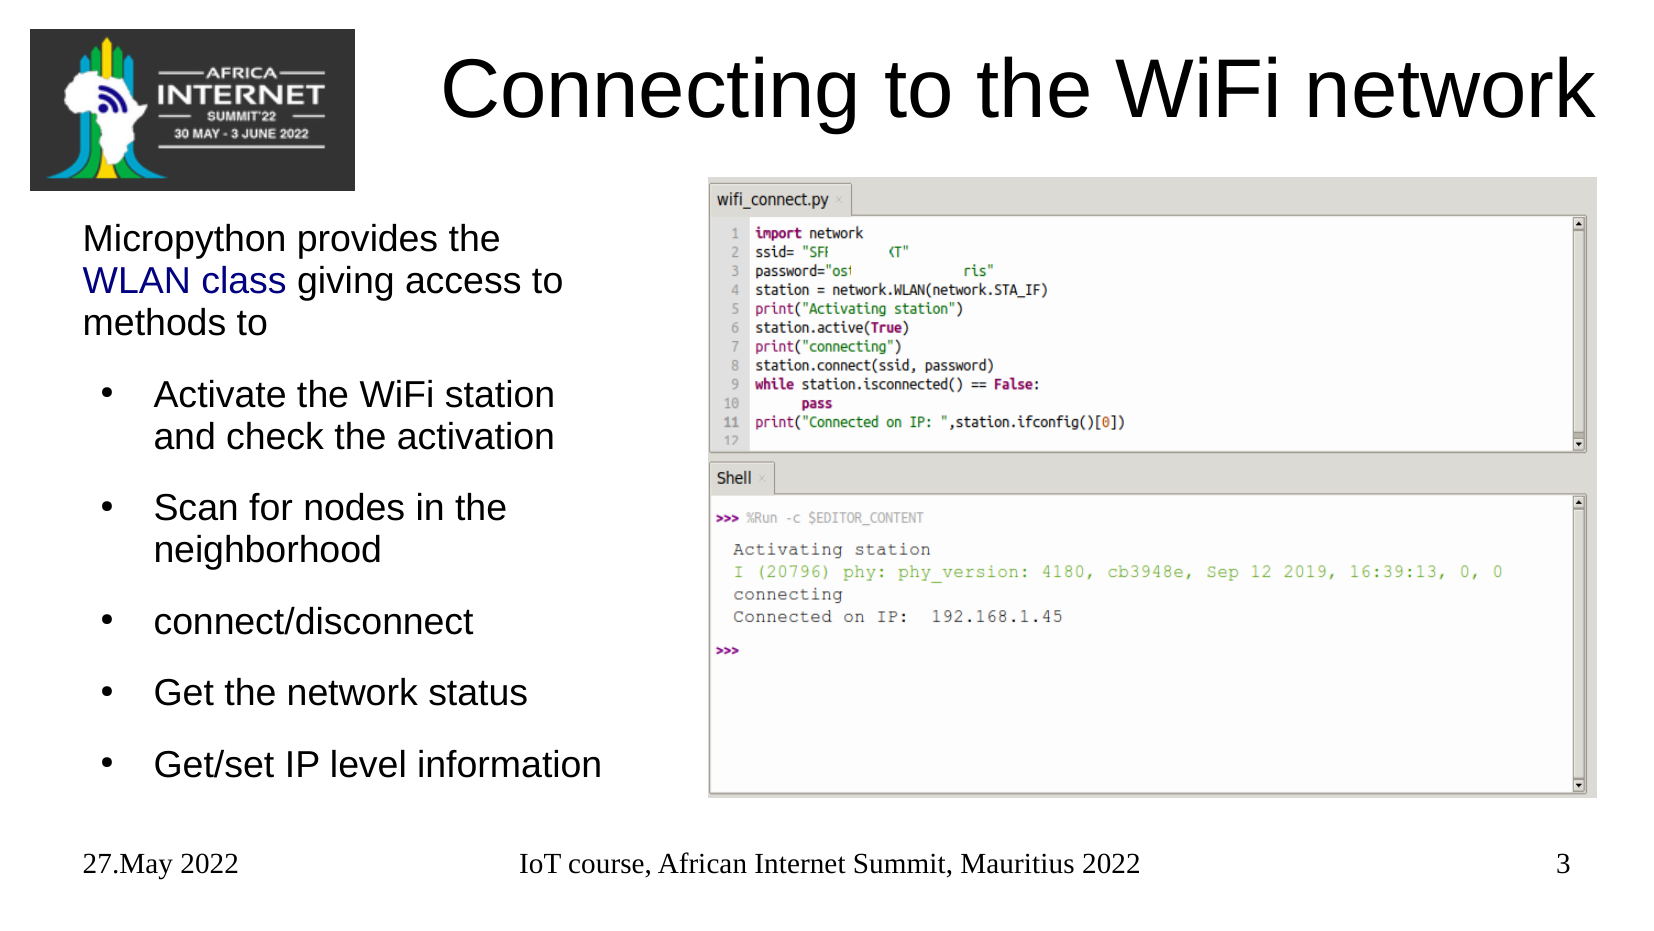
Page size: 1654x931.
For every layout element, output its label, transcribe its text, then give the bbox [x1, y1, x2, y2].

picture [30, 29, 355, 191]
title Connecting to the WiFi network [413, 0, 1625, 179]
list Micropython provides the WLAN class giving access to methods to Activate the WiFi station and check the activation Scan for nodes in the neighborhood connect/disconnect Get the network status Get/set IP level information [82, 217, 680, 798]
picture [708, 177, 1597, 798]
